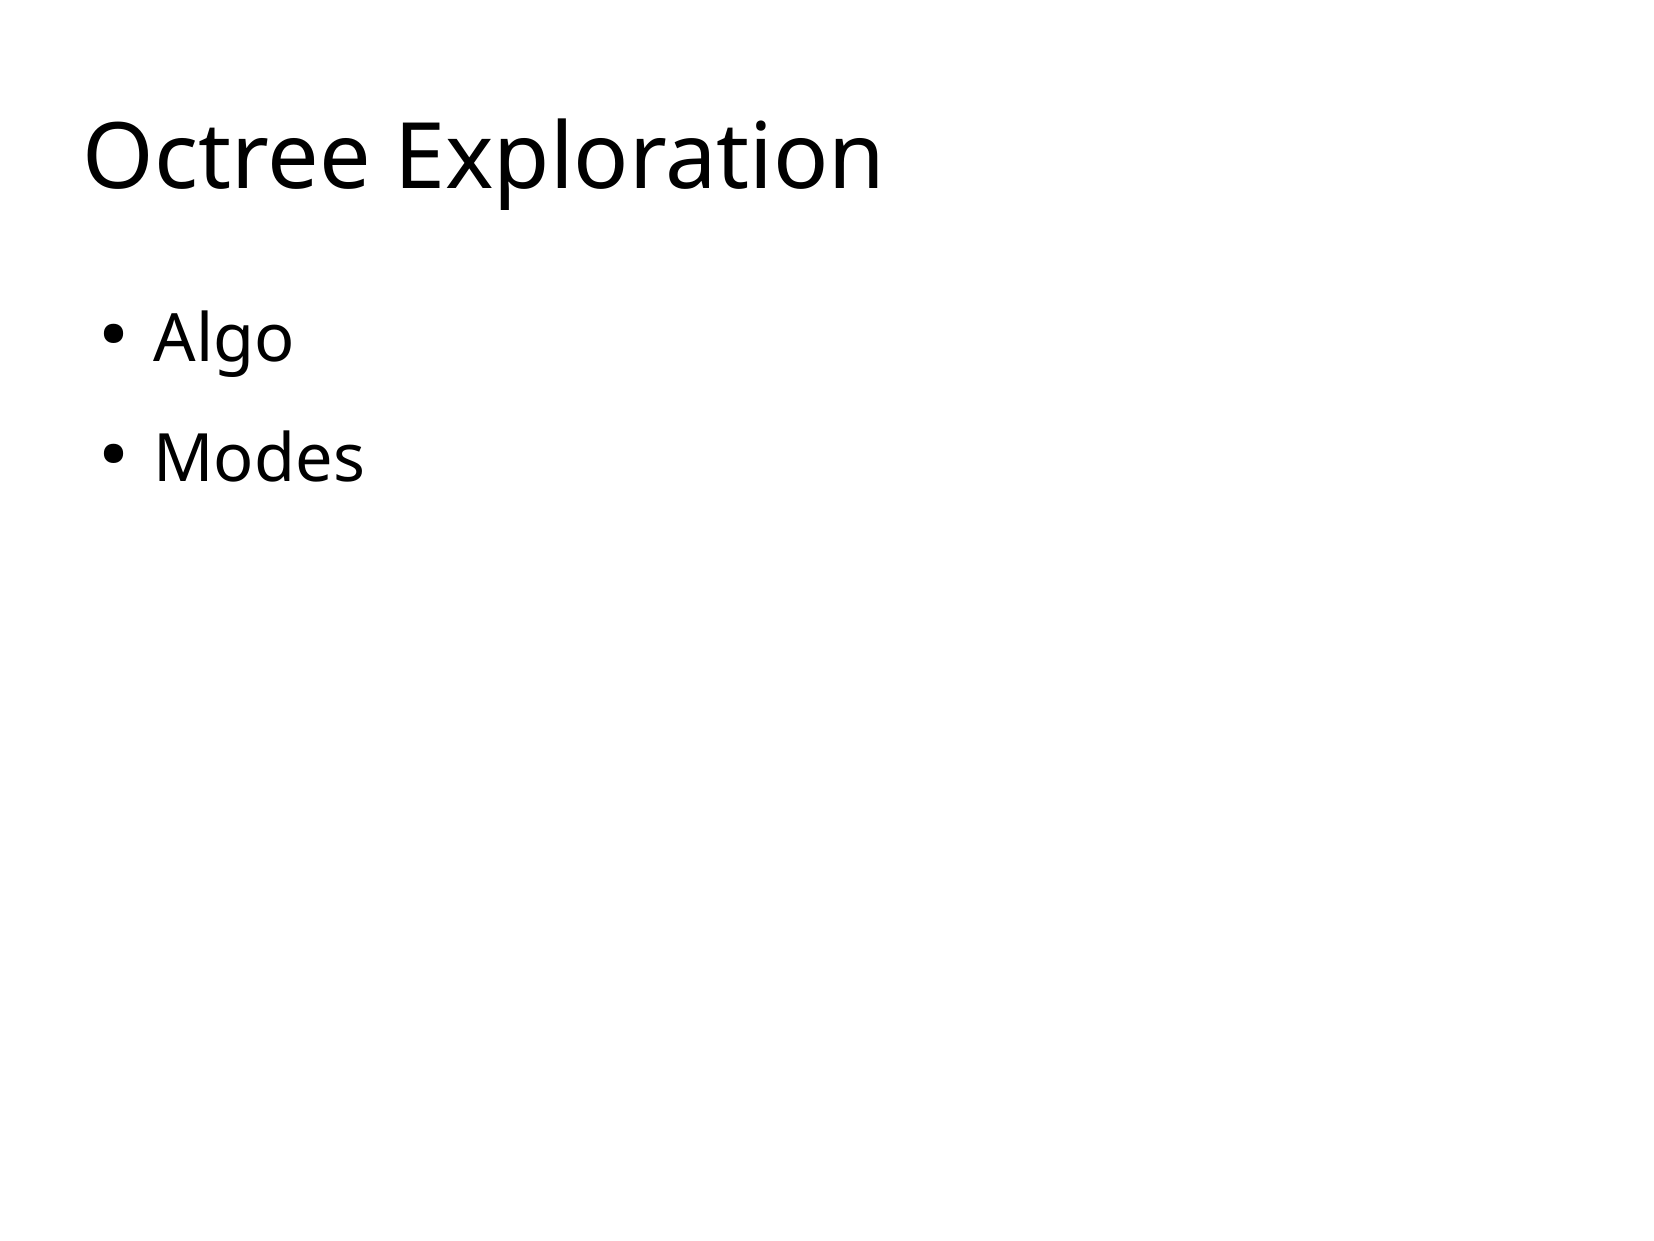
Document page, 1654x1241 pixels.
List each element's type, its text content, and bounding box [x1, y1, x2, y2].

title Octree Exploration [82, 49, 1571, 257]
list Algo Modes [82, 290, 1571, 1010]
